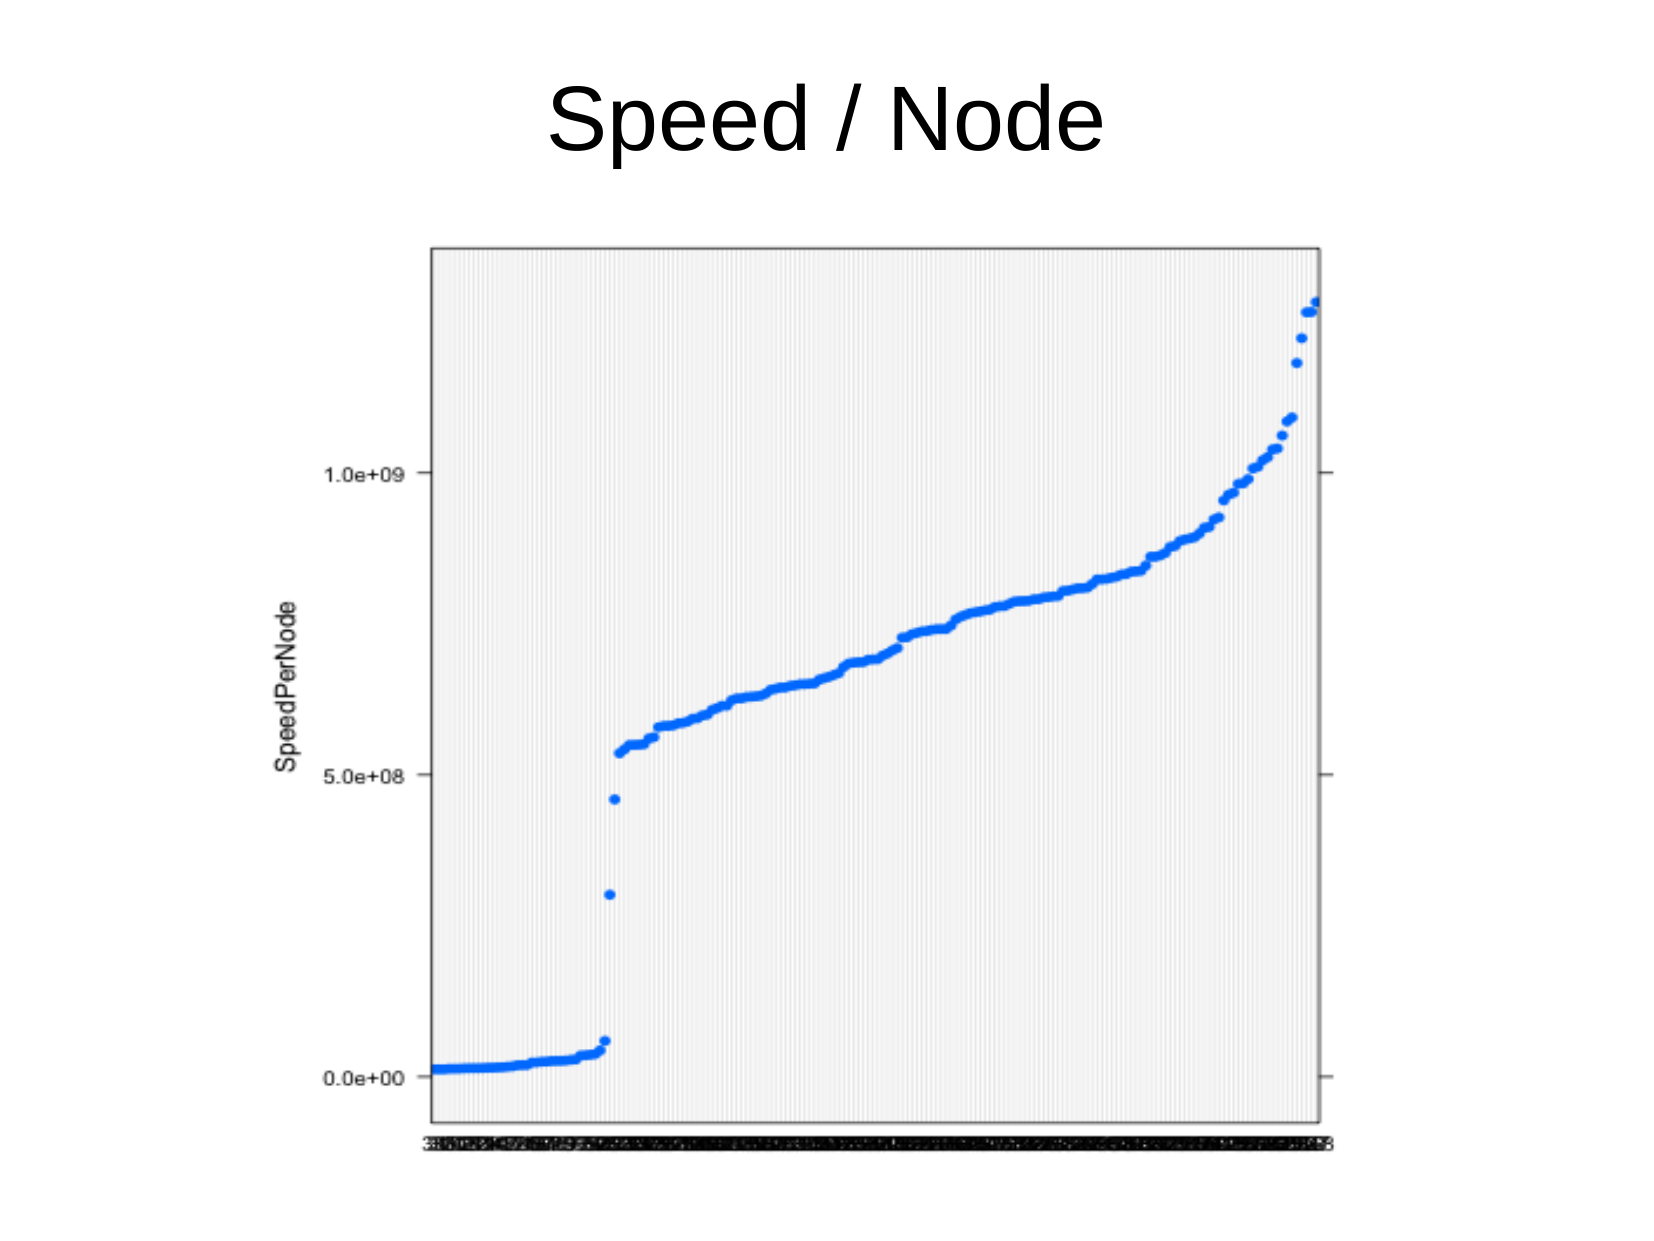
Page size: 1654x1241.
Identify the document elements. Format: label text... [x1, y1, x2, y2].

picture [262, 187, 1388, 1201]
title Speed / Node [82, 49, 1571, 188]
